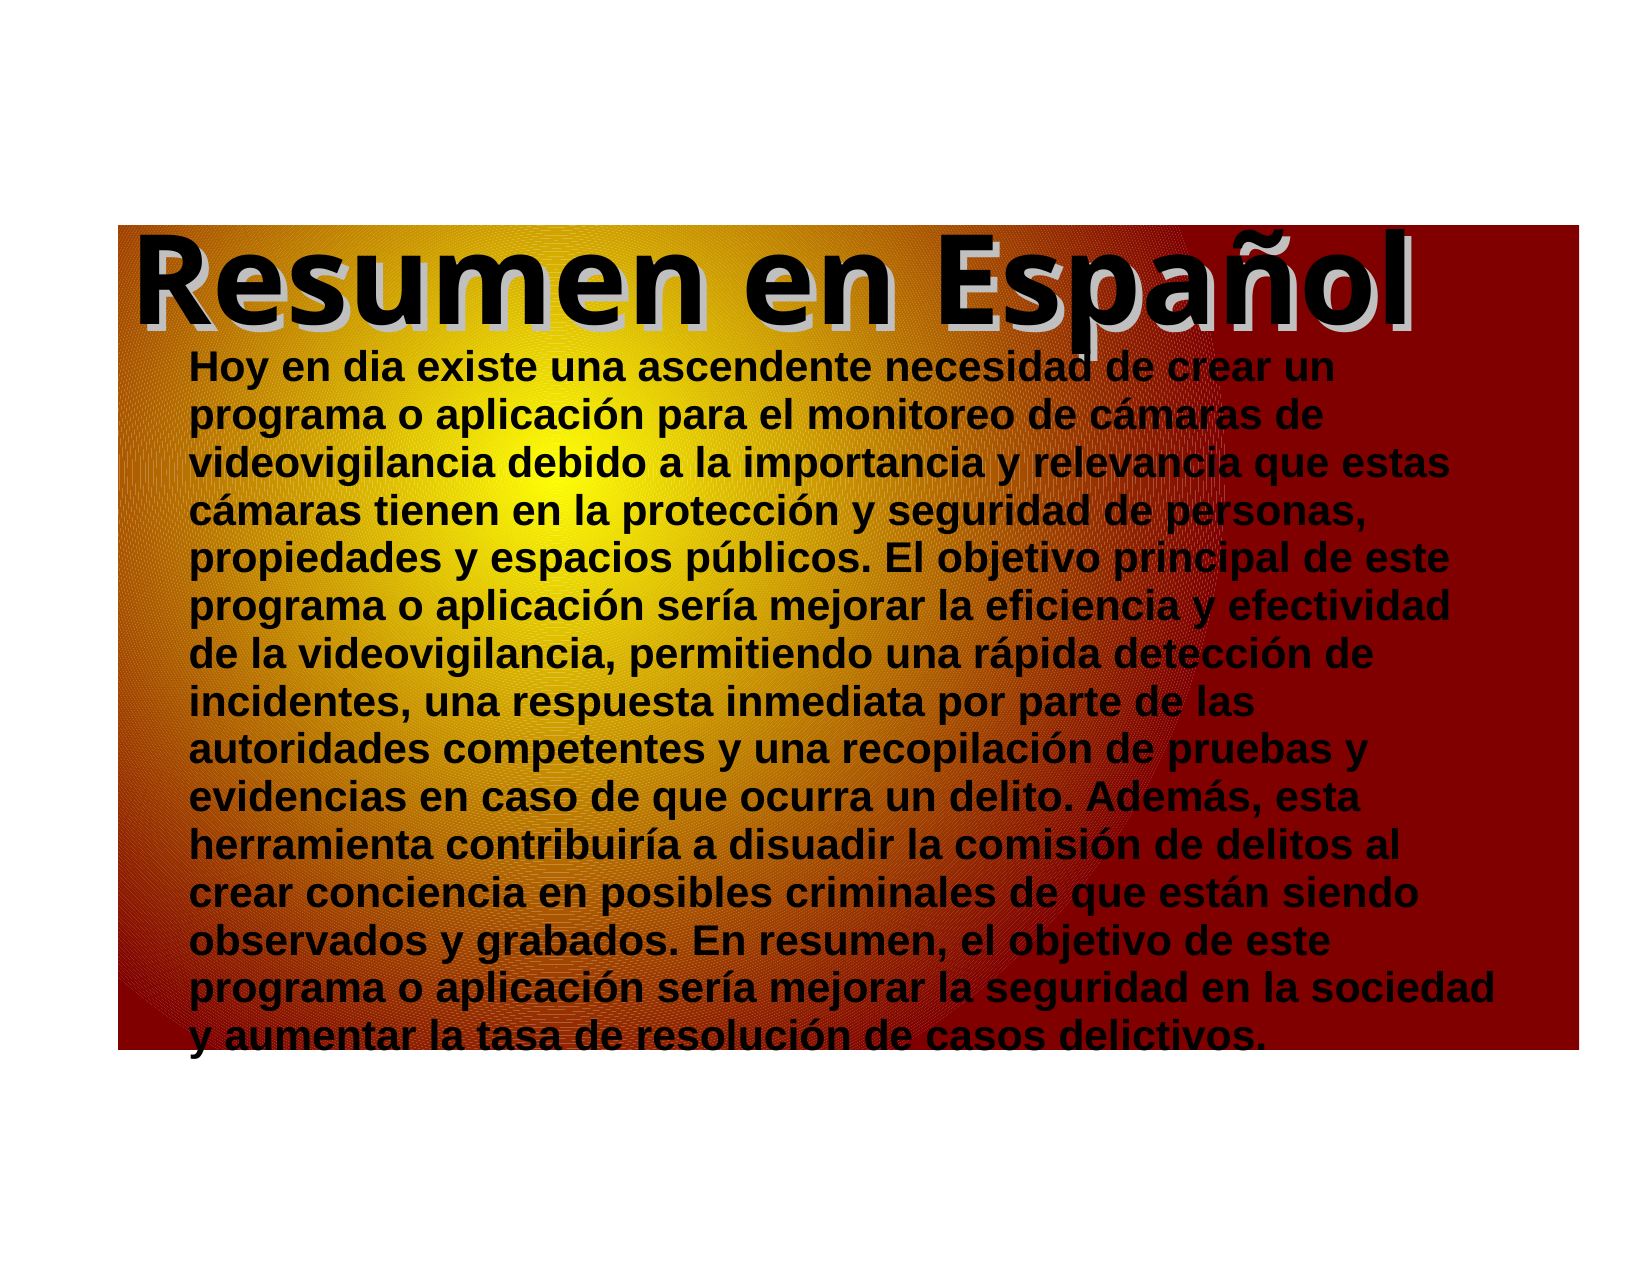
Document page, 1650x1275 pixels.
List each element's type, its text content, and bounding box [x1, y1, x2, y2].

list Hoy en dia existe una ascendente necesidad de crear un programa o aplicación para el monitoreo de cámaras de videovigilancia debido a la importancia y relevancia que estas cámaras tienen en la protección y seguridad de personas, propiedades y espacios públicos. El objetivo principal de este programa o aplicación sería mejorar la eficiencia y efectividad de la videovigilancia, permitiendo una rápida detección de incidentes, una respuesta inmediata por parte de las autoridades competentes y una recopilación de pruebas y evidencias en caso de que ocurra un delito. Además, esta herramienta contribuiría a disuadir la comisión de delitos al crear conciencia en posibles criminales de que están siendo observados y grabados. En resumen, el objetivo de este programa o aplicación sería mejorar la seguridad en la sociedad y aumentar la tasa de resolución de casos delictivos. [120, 343, 1508, 1065]
title Resumen en Español [115, 193, 1431, 360]
